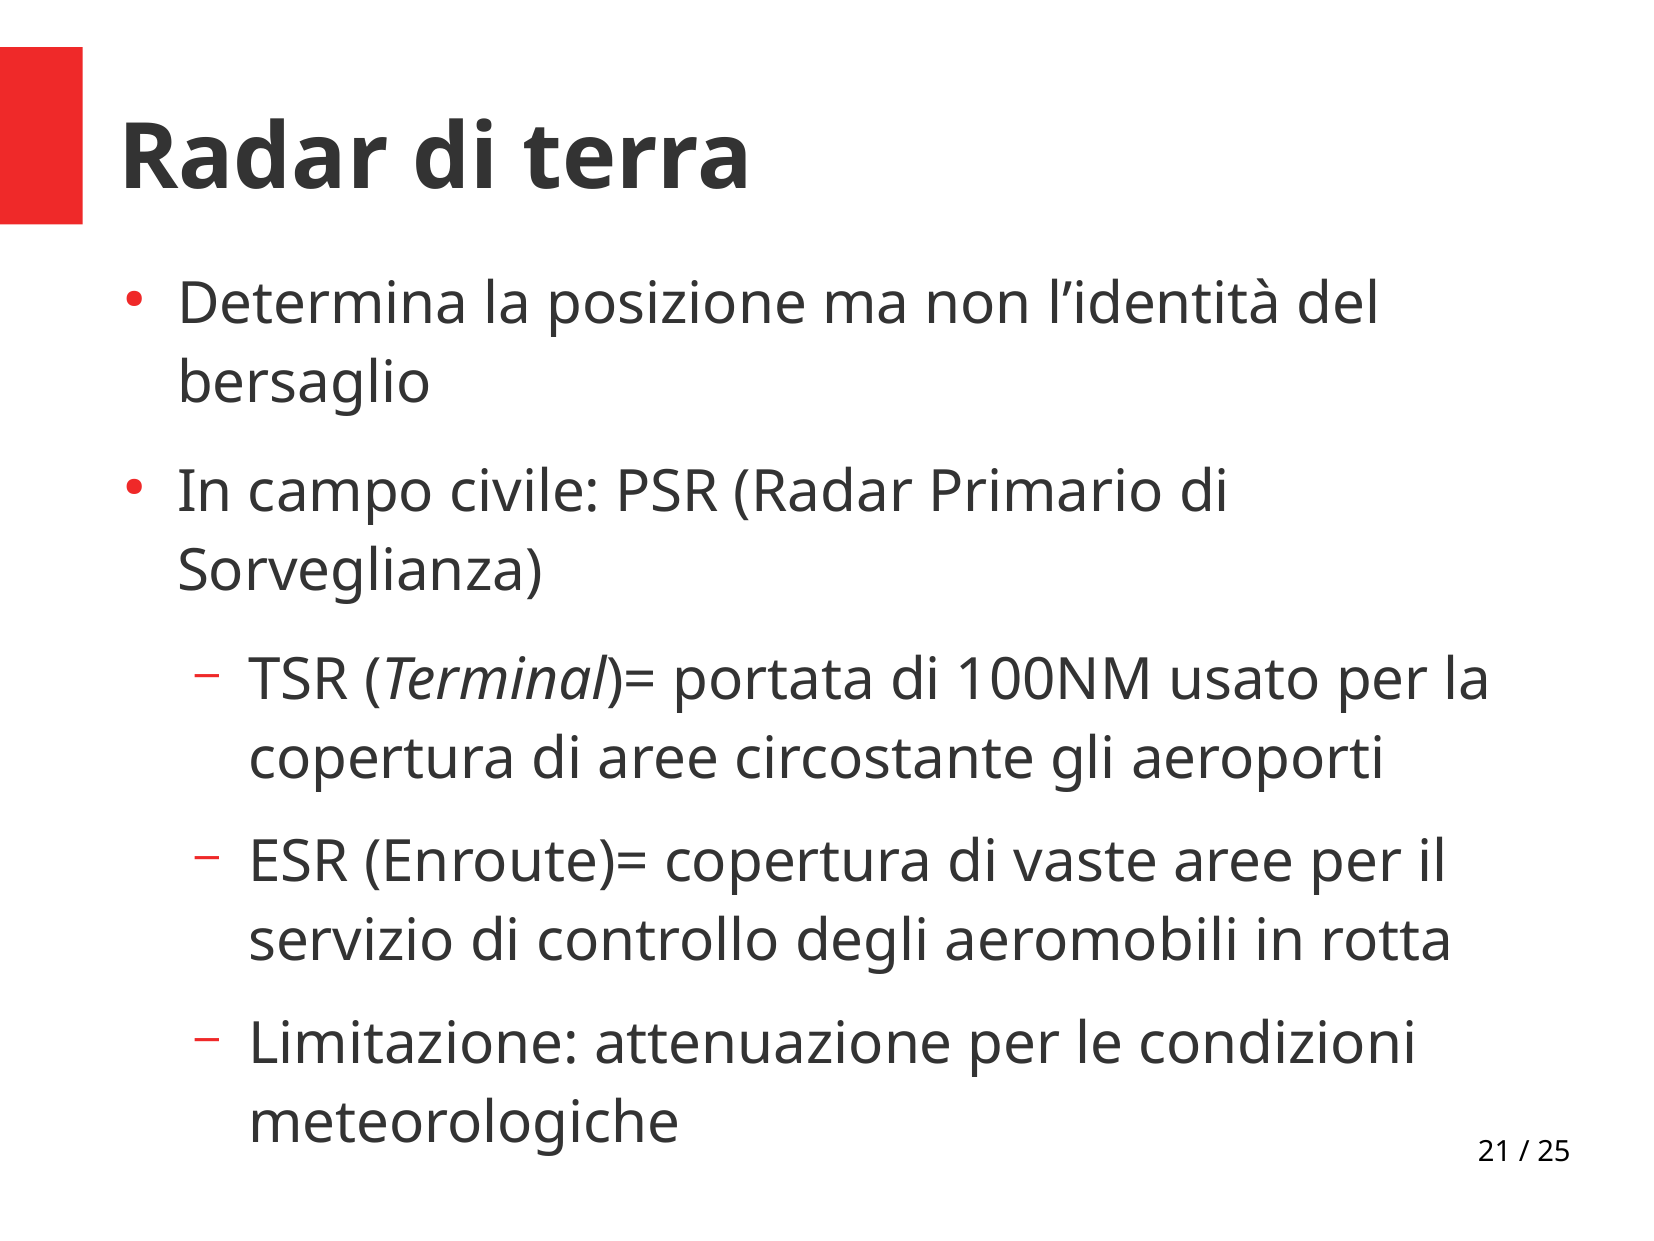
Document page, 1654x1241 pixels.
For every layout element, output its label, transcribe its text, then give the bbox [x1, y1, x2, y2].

title Radar di terra [118, 49, 1571, 257]
list Determina la posizione ma non l’identità del bersaglio In campo civile: PSR (Radar Primario di Sorveglianza) TSR (Terminal)= portata di 100NM usato per la copertura di aree circostante gli aeroporti ESR (Enroute)= copertura di vaste aree per il servizio di controllo degli aeromobili in rotta Limitazione: attenuazione per le condizioni meteorologiche [106, 261, 1524, 981]
